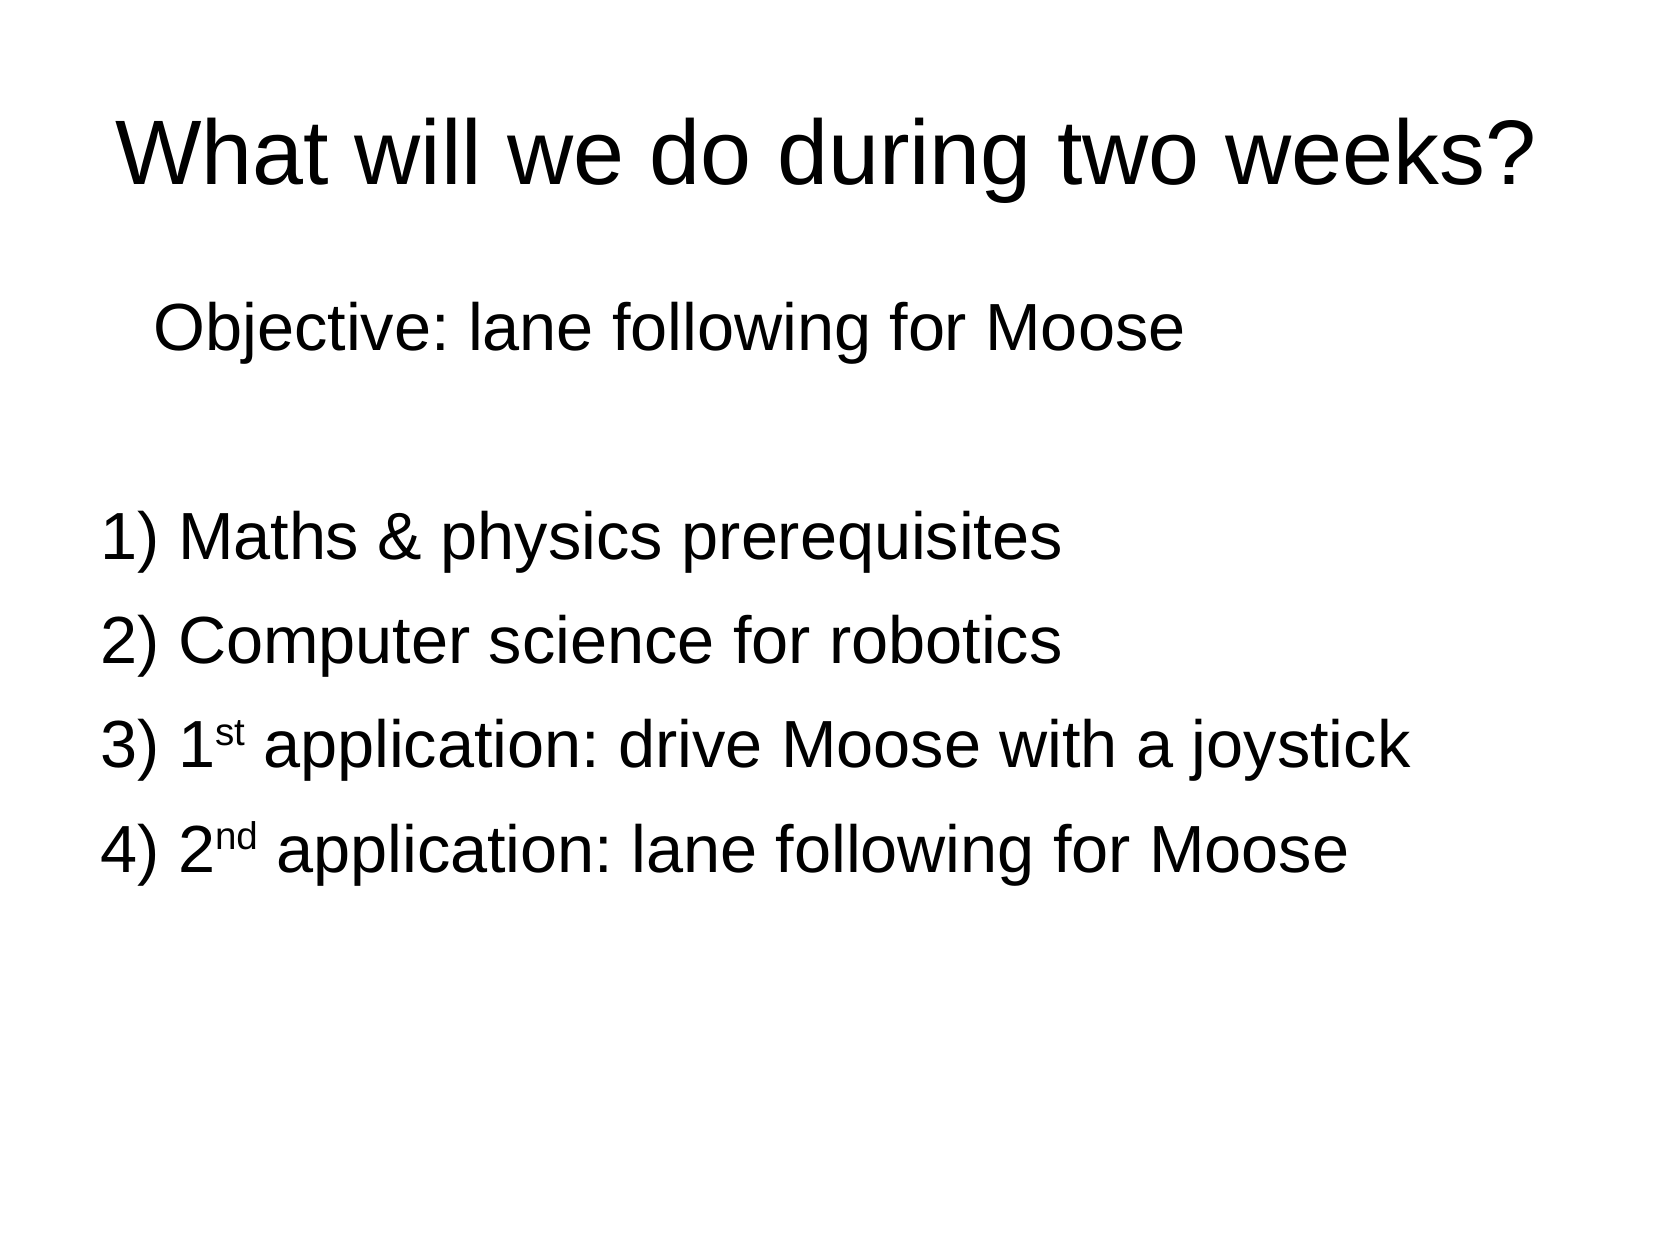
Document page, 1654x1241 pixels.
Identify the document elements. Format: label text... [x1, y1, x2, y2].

title What will we do during two weeks? [82, 49, 1571, 257]
list Objective: lane following for Moose Maths & physics prerequisites Computer science for robotics 1st application: drive Moose with a joystick 2nd application: lane following for Moose [82, 290, 1571, 1010]
